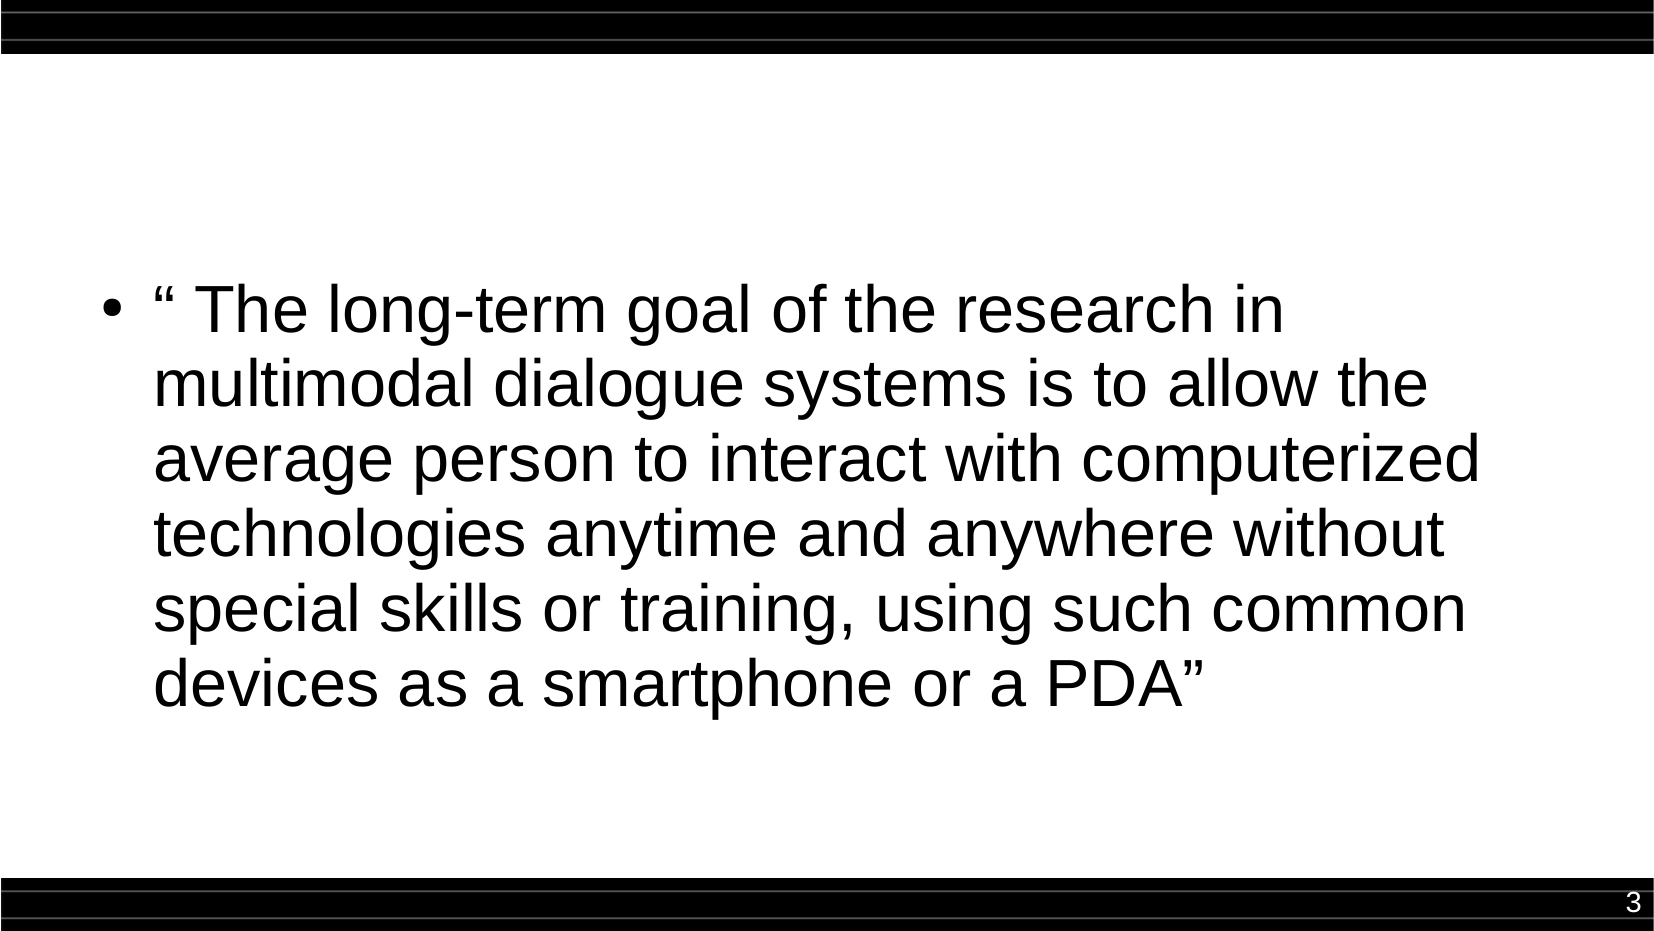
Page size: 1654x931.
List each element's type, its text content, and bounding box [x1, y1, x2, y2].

picture [1, 878, 1654, 931]
list “ The long-term goal of the research in multimodal dialogue systems is to allow the average person to interact with computerized technologies anytime and anywhere without special skills or training, using such common devices as a smartphone or a PDA” [82, 271, 1571, 851]
picture [1, 0, 1654, 54]
